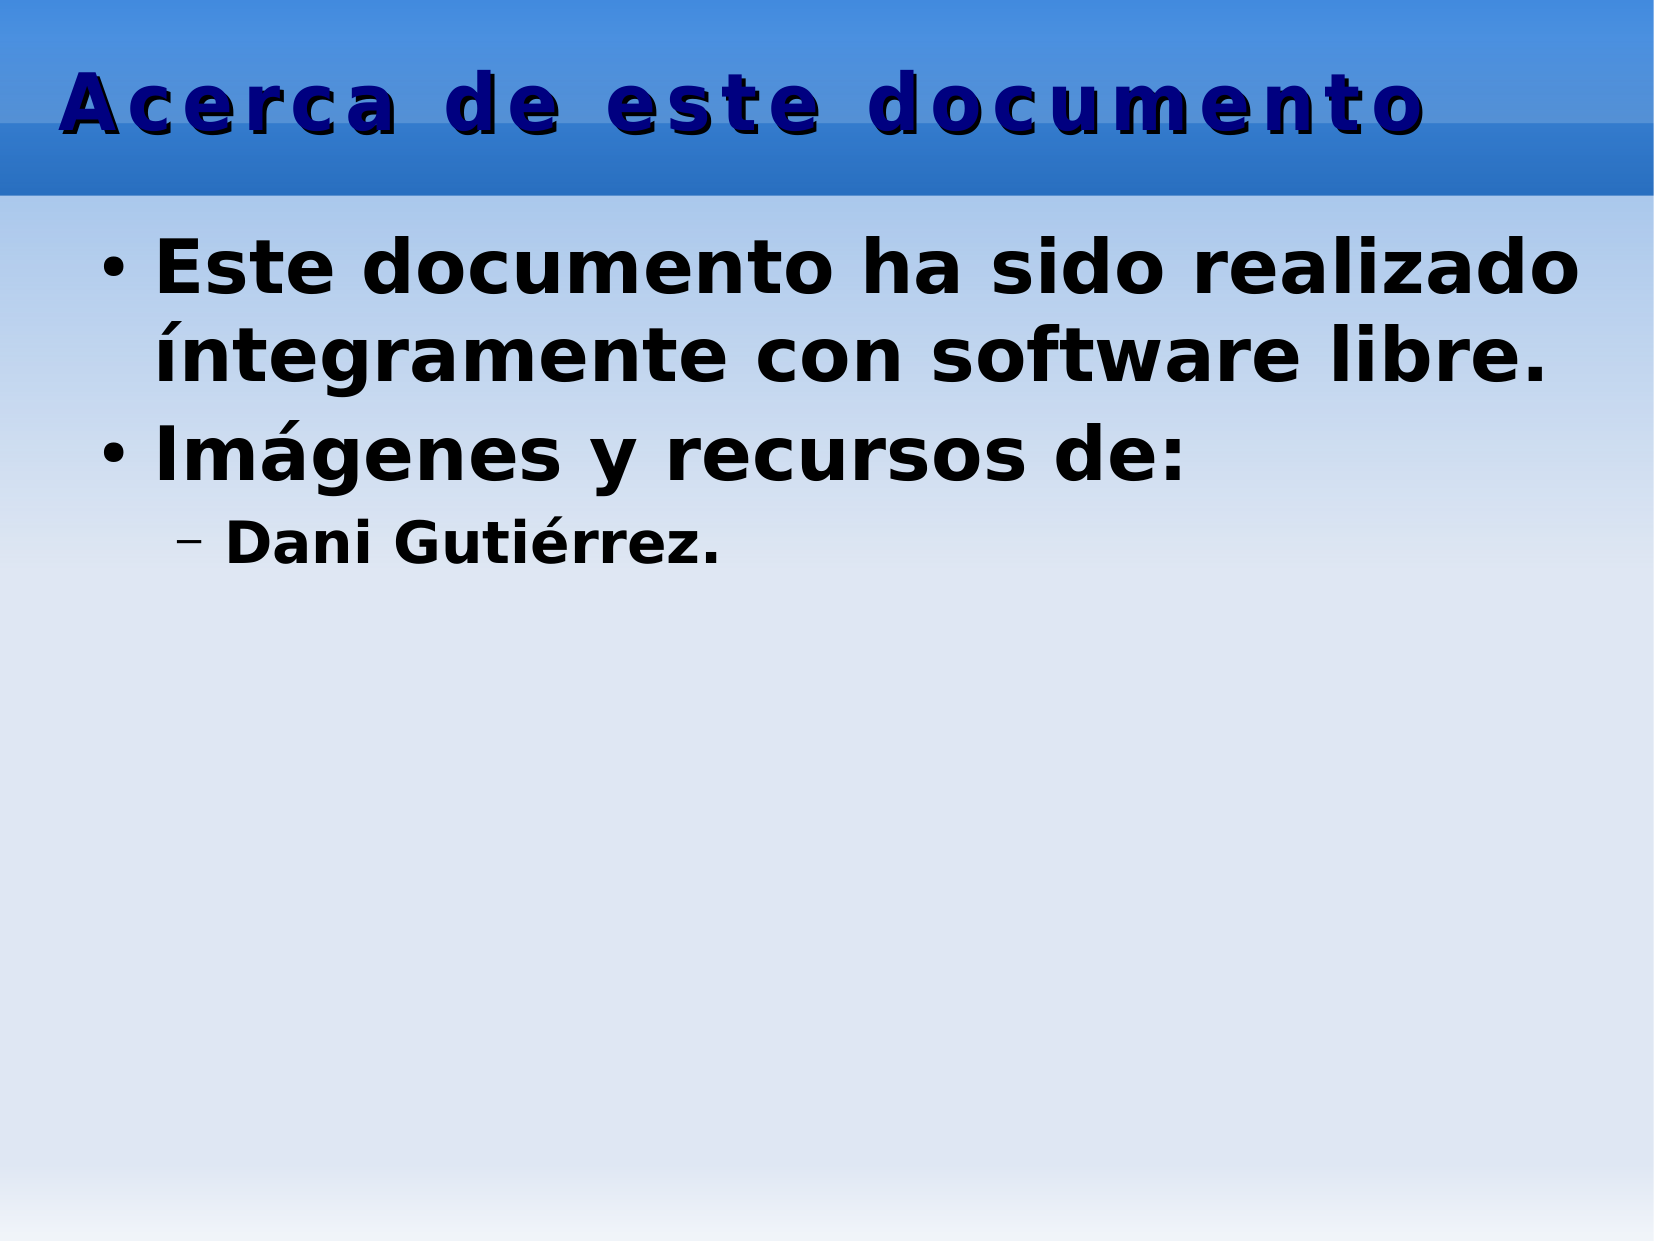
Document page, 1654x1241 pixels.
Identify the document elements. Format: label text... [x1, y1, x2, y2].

title Acerca de este documento [59, 29, 1654, 178]
list Este documento ha sido realizado íntegramente con software libre. Imágenes y recursos de: Dani Gutiérrez. [82, 224, 1625, 1097]
picture [0, 0, 1654, 1241]
